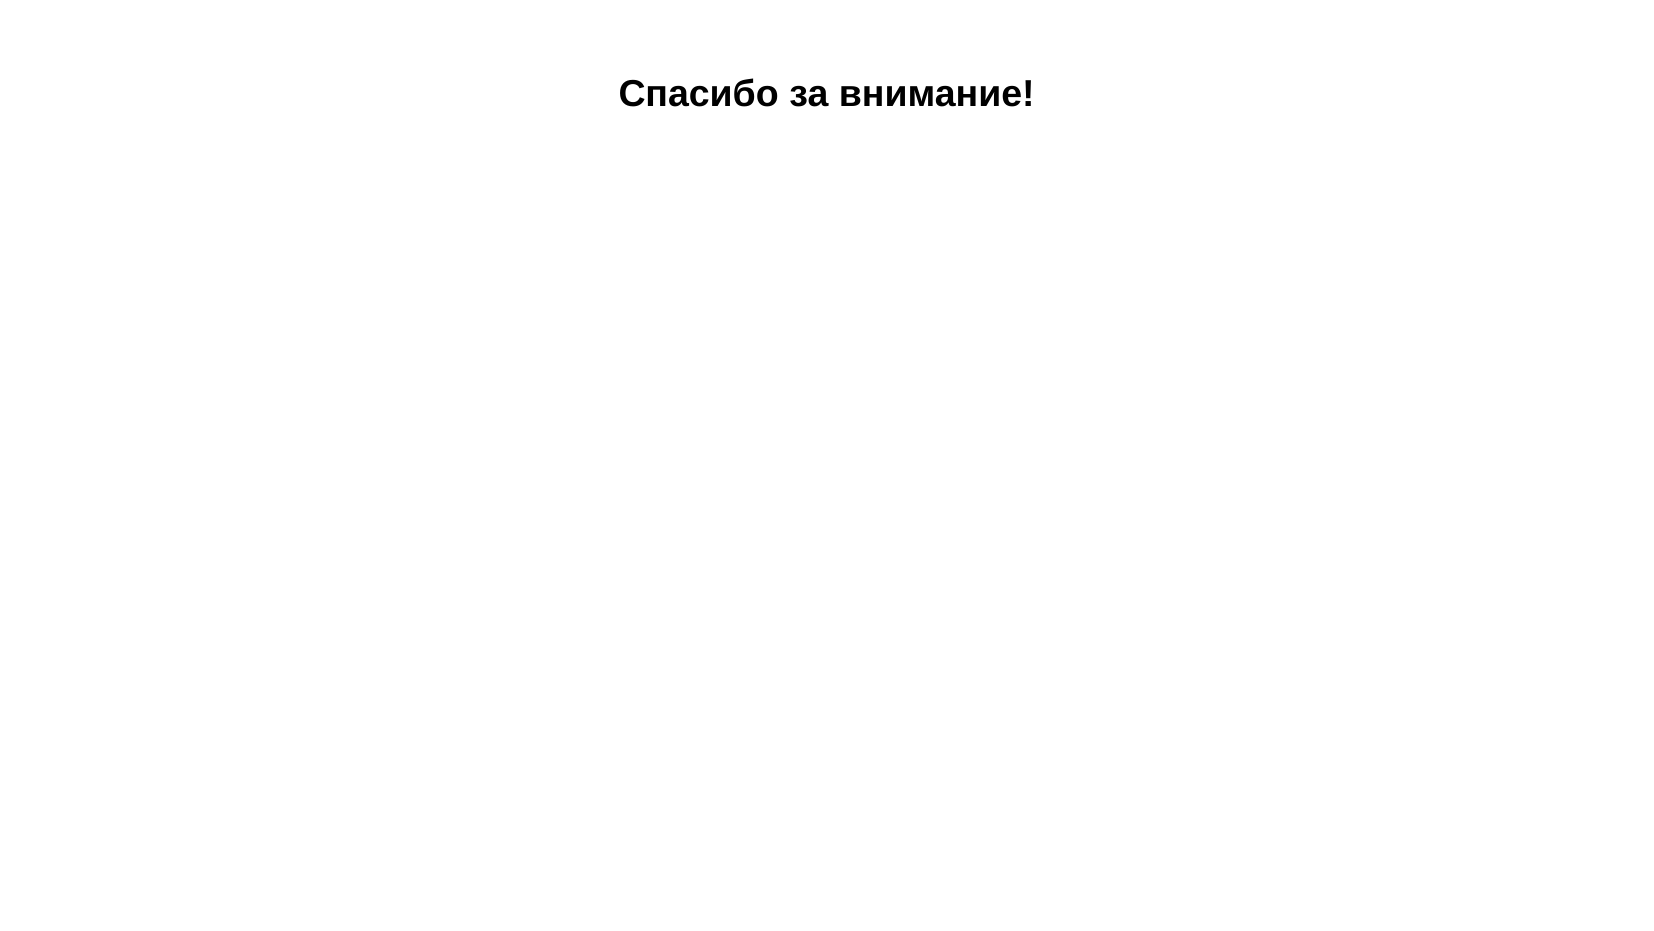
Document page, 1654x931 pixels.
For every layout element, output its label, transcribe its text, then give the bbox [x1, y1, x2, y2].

title Спасибо за внимание! [82, 37, 1571, 193]
